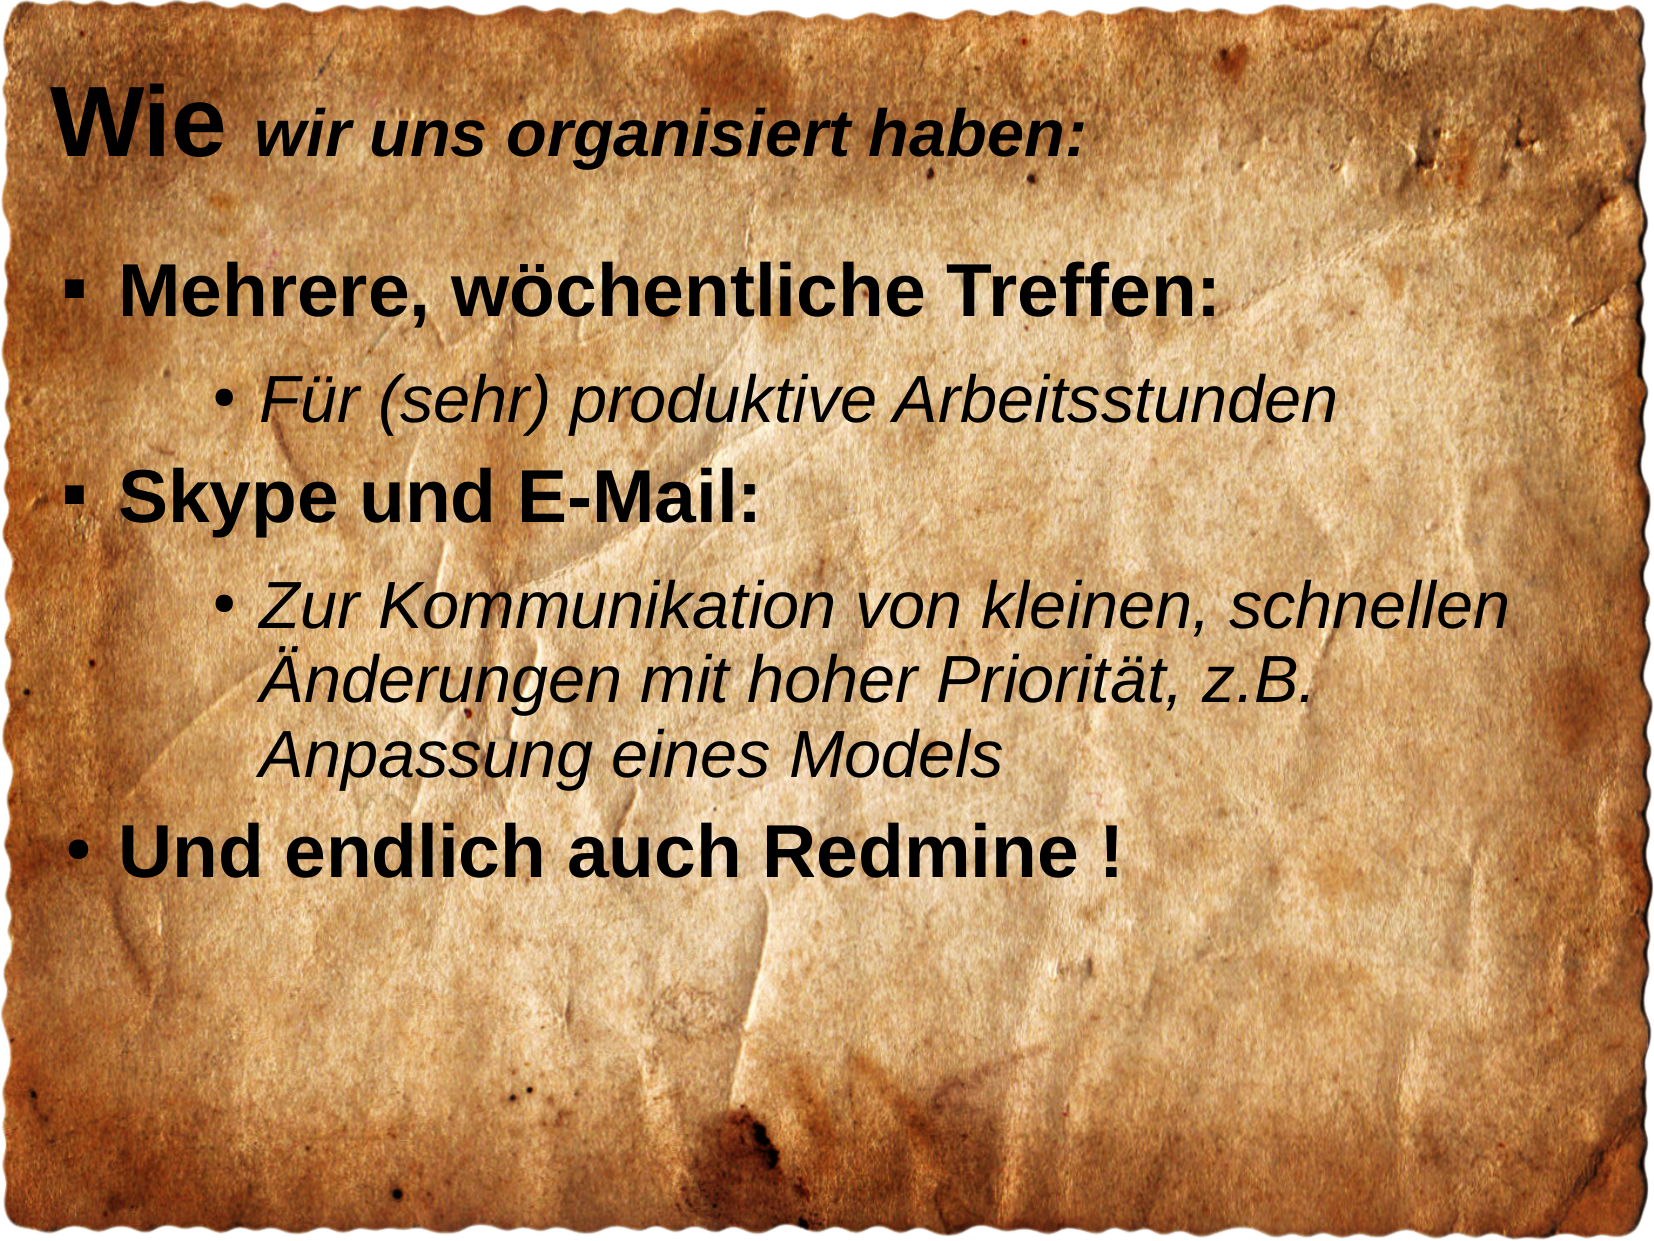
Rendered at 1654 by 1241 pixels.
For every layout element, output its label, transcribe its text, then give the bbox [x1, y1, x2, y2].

picture [0, 0, 1654, 1241]
text_box Wie wir uns organisiert haben: [35, 58, 1122, 201]
list Mehrere, wöchentliche Treffen: Für (sehr) produktive Arbeitsstunden Skype und E-Mail: Zur Kommunikation von kleinen, schnellen Änderungen mit hoher Priorität, z.B. Anpassung eines Models Und endlich auch Redmine ! [47, 248, 1595, 1148]
